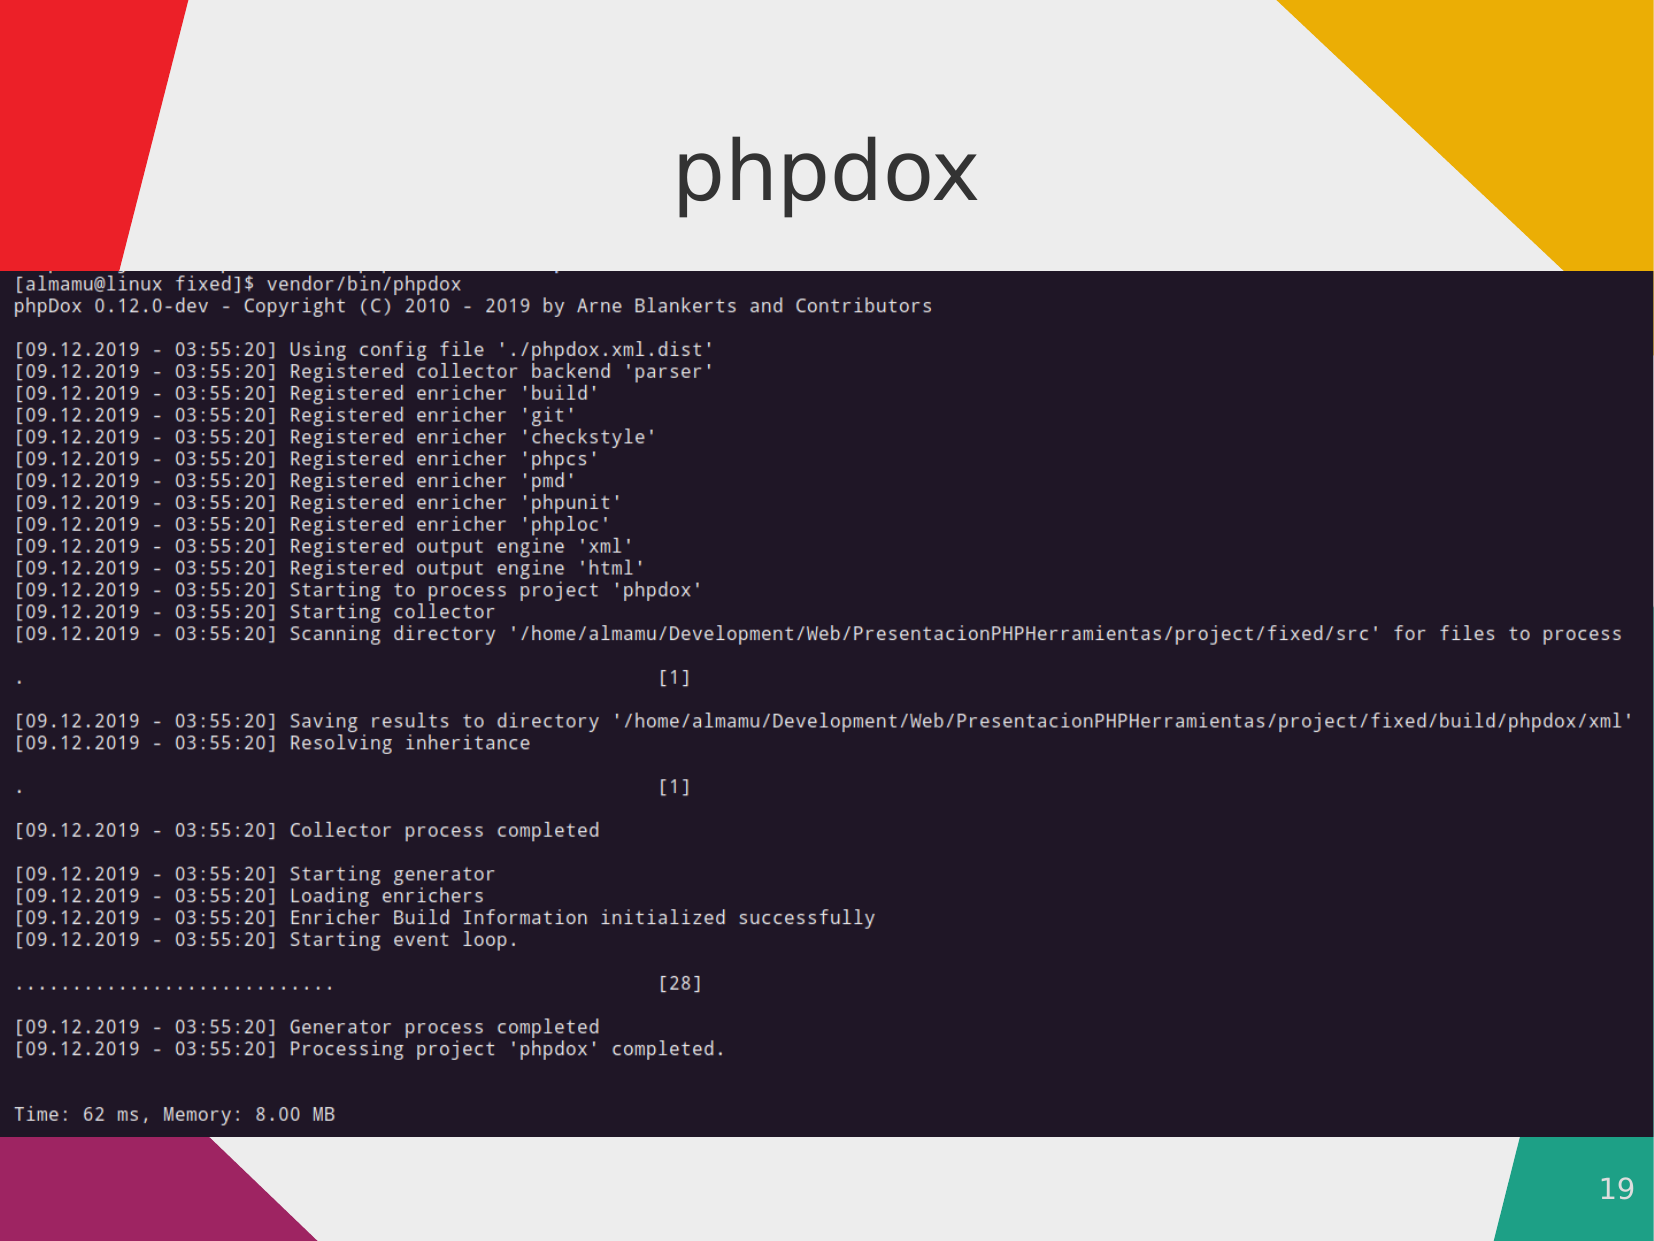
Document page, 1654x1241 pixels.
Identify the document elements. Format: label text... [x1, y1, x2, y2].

picture [0, 271, 1654, 1137]
title phpdox [114, 73, 1539, 271]
